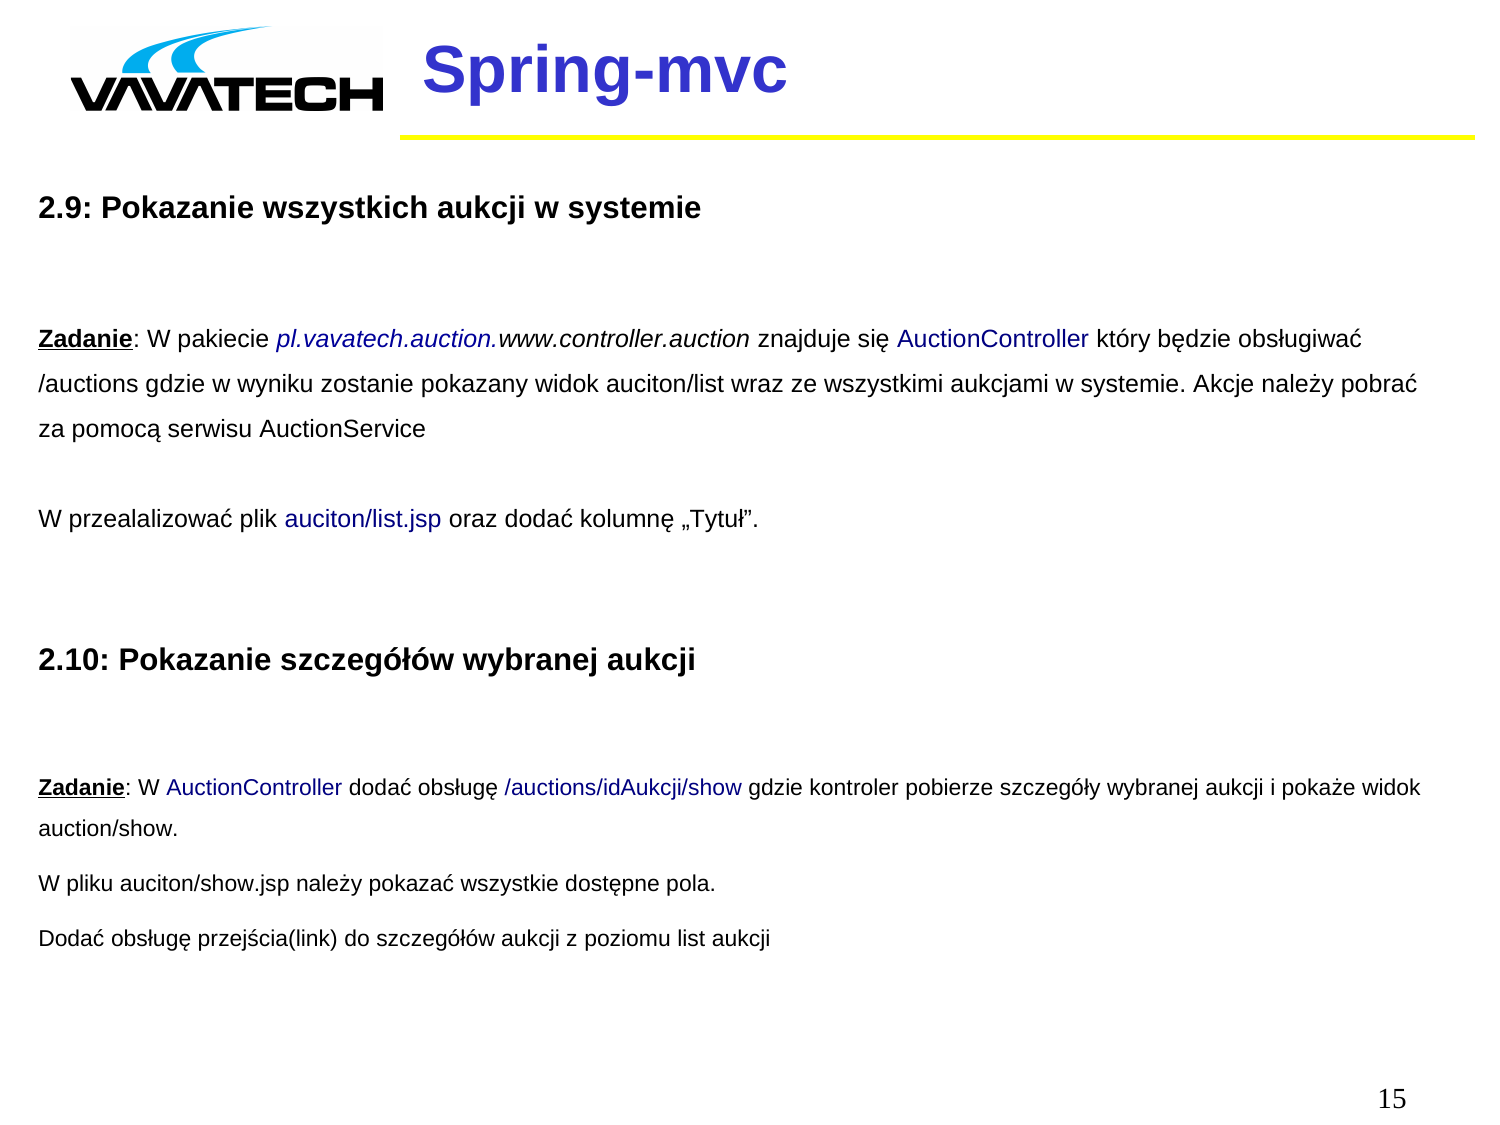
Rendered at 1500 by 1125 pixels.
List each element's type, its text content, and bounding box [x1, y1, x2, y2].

text_box 2.9: Pokazanie wszystkich aukcji w systemie Zadanie: W pakiecie pl.vavatech.auction.www.controller.auction znajduje się AuctionController który będzie obsługiwać /auctions gdzie w wyniku zostanie pokazany widok auciton/list wraz ze wszystkimi aukcjami w systemie. Akcje należy pobrać za pomocą serwisu AuctionService W przealalizować plik auciton/list.jsp oraz dodać kolumnę „Tytuł”. 2.10: Pokazanie szczegółów wybranej aukcji Zadanie: W AuctionController dodać obsługę /auctions/idAukcji/show gdzie kontroler pobierze szczegóły wybranej aukcji i pokaże widok auction/show. W pliku auciton/show.jsp należy pokazać wszystkie dostępne pola. Dodać obsługę przejścia(link) do szczegółów aukcji z poziomu list aukcji [23, 180, 1453, 1022]
picture [70, 26, 383, 111]
title Spring-mvc [407, 0, 1479, 157]
